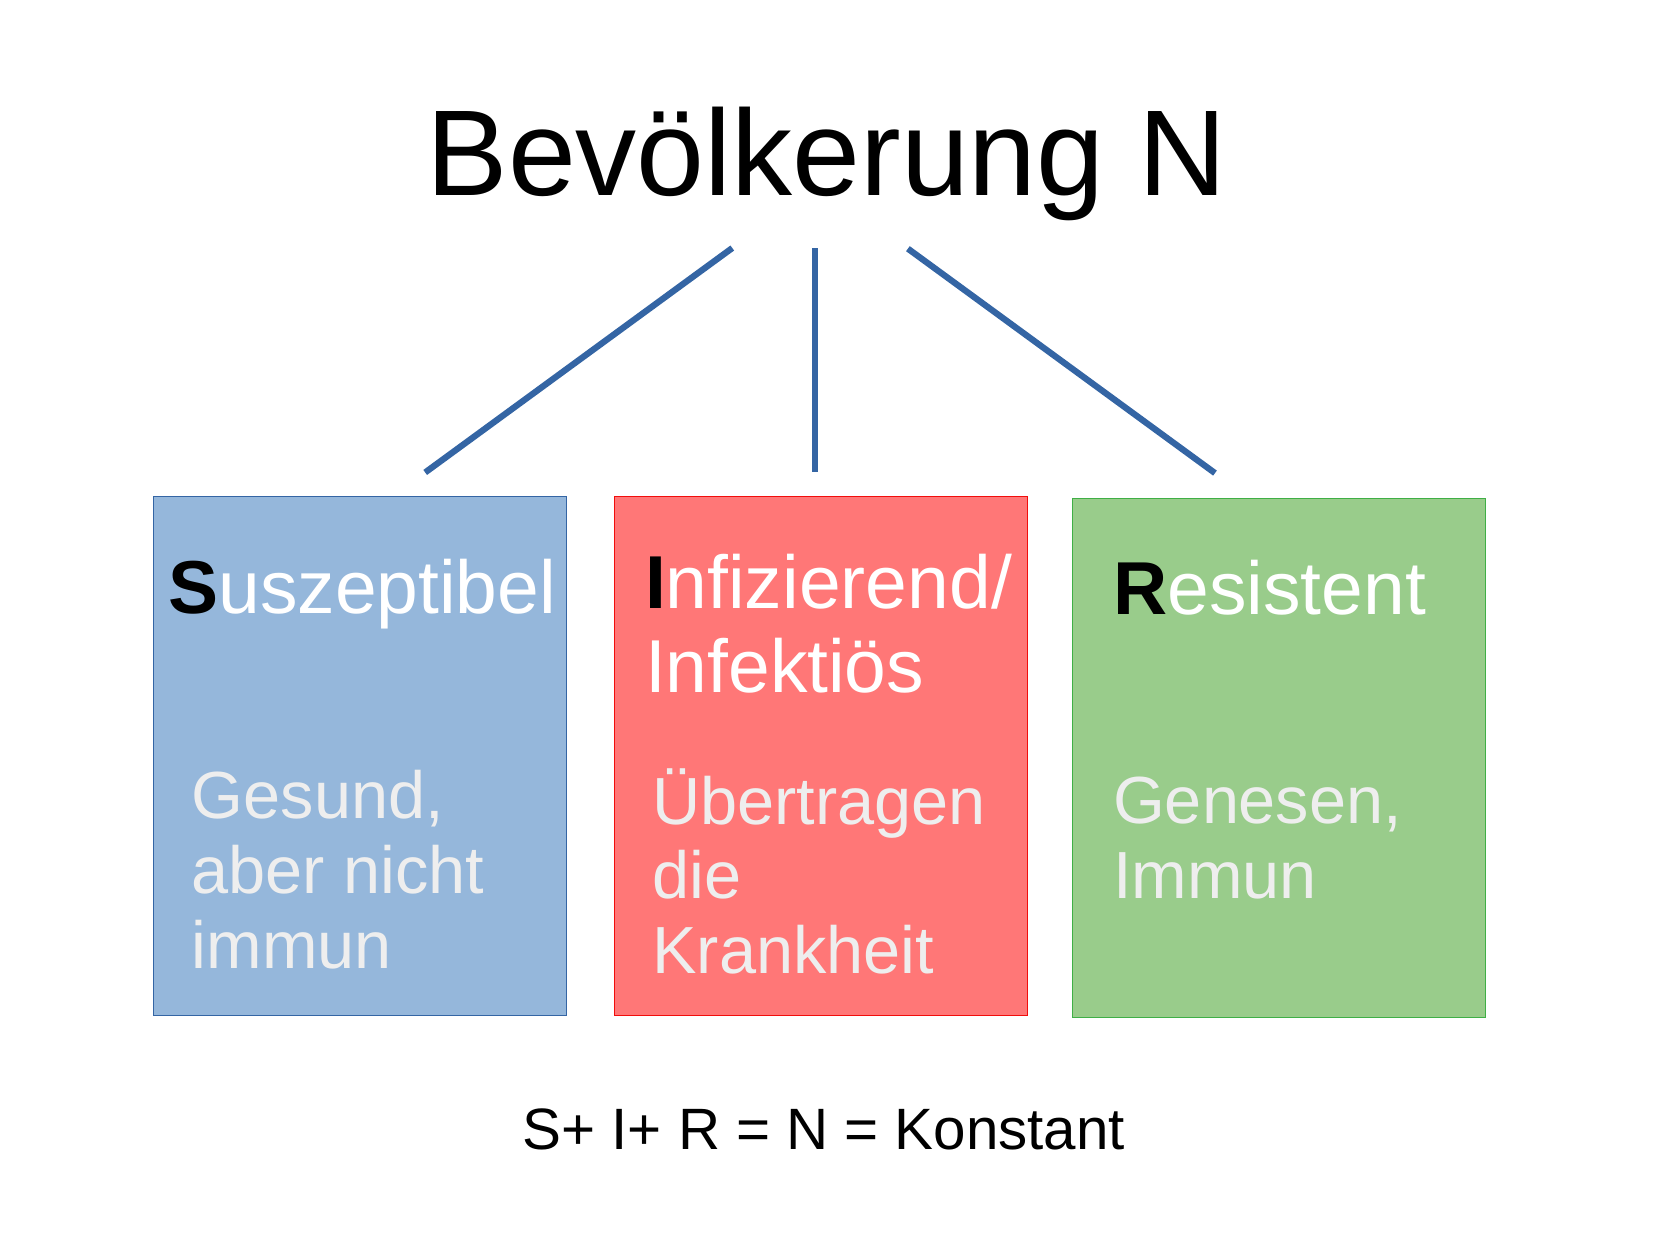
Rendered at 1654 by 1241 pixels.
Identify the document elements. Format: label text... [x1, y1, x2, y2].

text_box [614, 496, 1028, 1016]
text_box Übertragen die Krankheit [637, 756, 1052, 1016]
text_box [153, 496, 567, 538]
text_box Resistent [1098, 538, 1453, 638]
text_box [1072, 498, 1486, 1018]
text_box Gesund, aber nicht immun [177, 750, 544, 993]
text_box Suszeptibel [153, 538, 591, 721]
title Bevölkerung N [82, 49, 1571, 257]
text_box Infizierend/ Infektiös [630, 533, 1044, 716]
text_box [153, 721, 567, 1016]
text_box Genesen, Immun [1098, 755, 1465, 934]
text_box S+ I+ R = N = Konstant [507, 1089, 1182, 1170]
